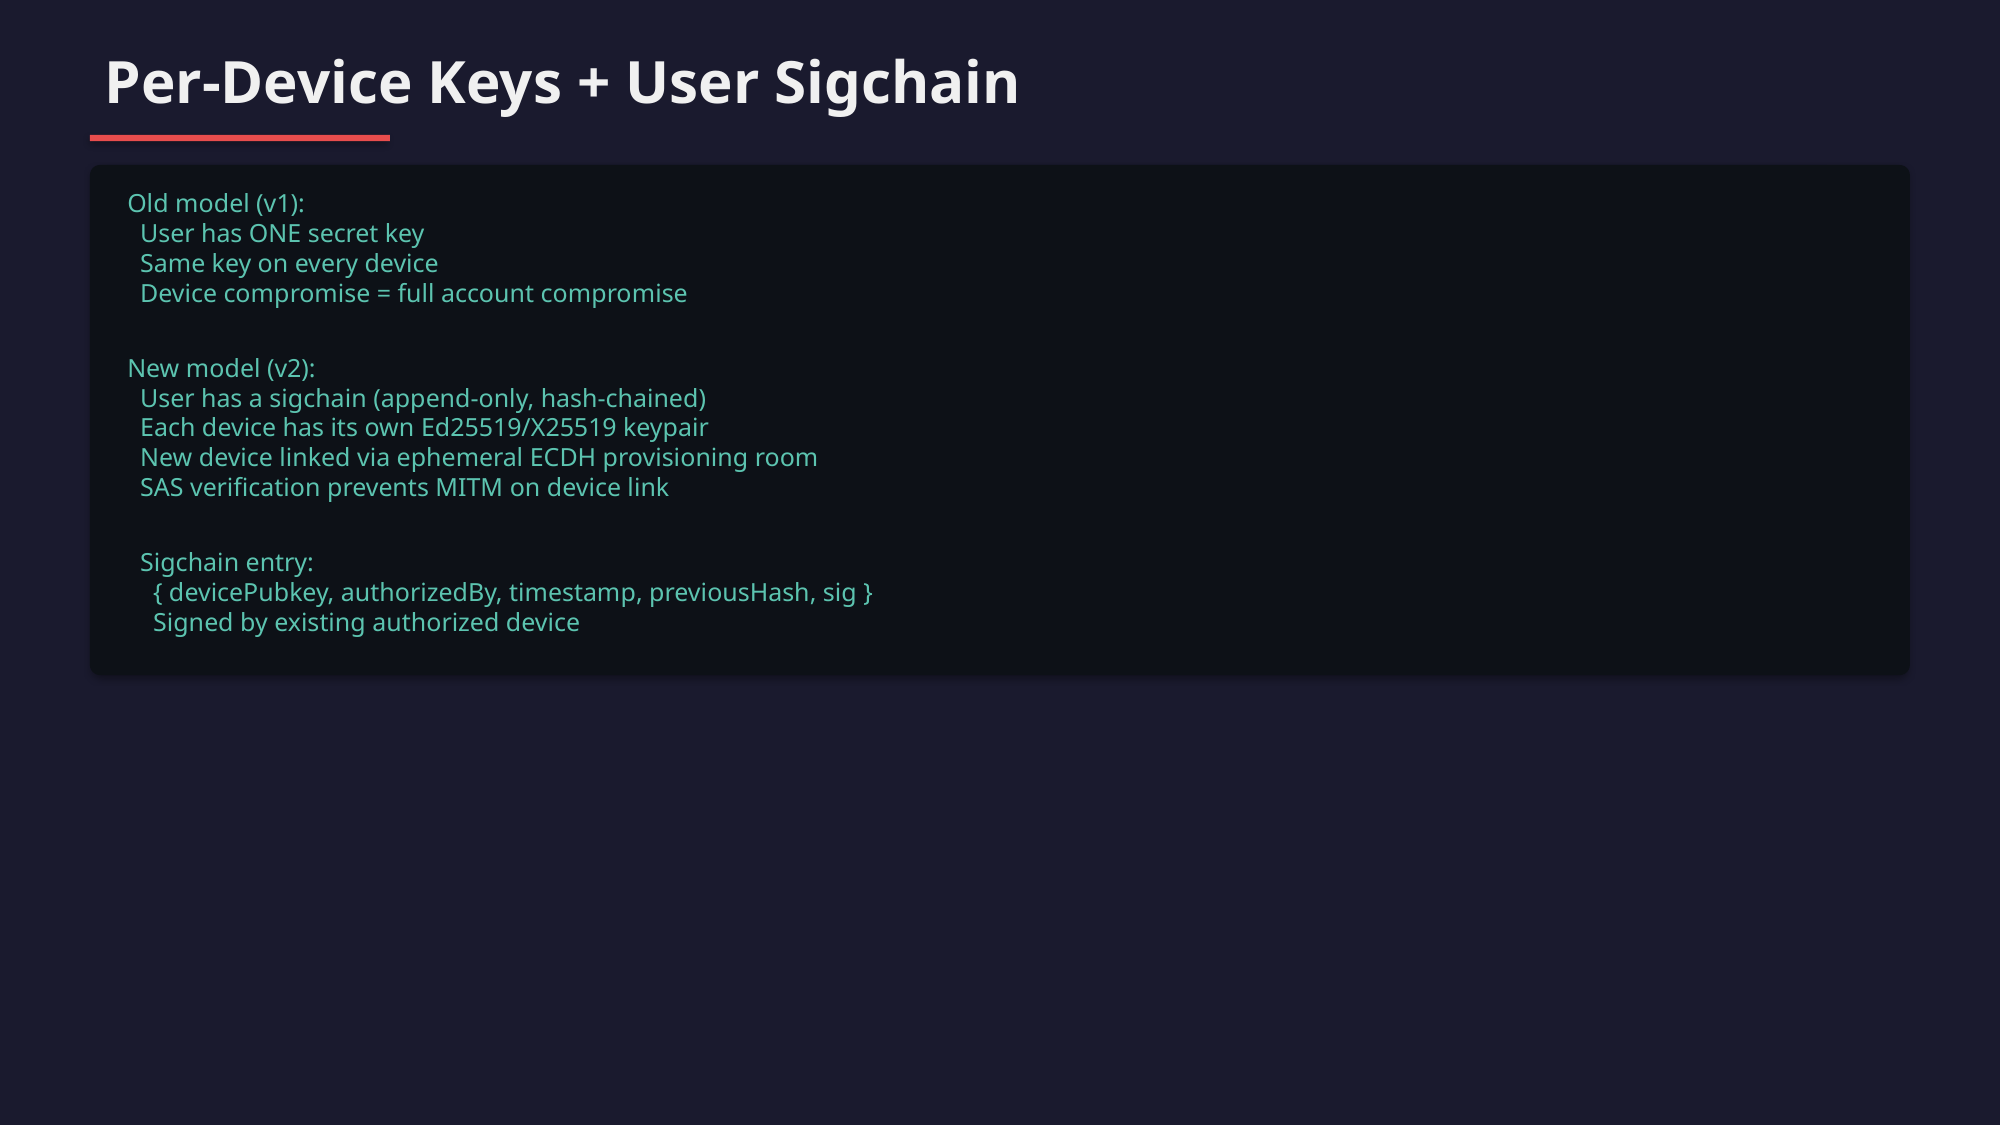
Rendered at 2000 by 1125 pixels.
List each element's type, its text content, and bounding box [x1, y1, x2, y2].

text_box Old model (v1): User has ONE secret key Same key on every device Device compromise = full account compromise New model (v2): User has a sigchain (append-only, hash-chained) Each device has its own Ed25519/X25519 keypair New device linked via ephemeral ECDH provisioning room SAS verification prevents MITM on device link Sigchain entry: { devicePubkey, authorizedBy, timestamp, previousHash, sig } Signed by existing authorized device [112, 179, 1888, 645]
text_box Per-Device Keys + User Sigchain [89, 37, 1910, 123]
text_box [89, 164, 1910, 676]
text_box [89, 134, 390, 142]
